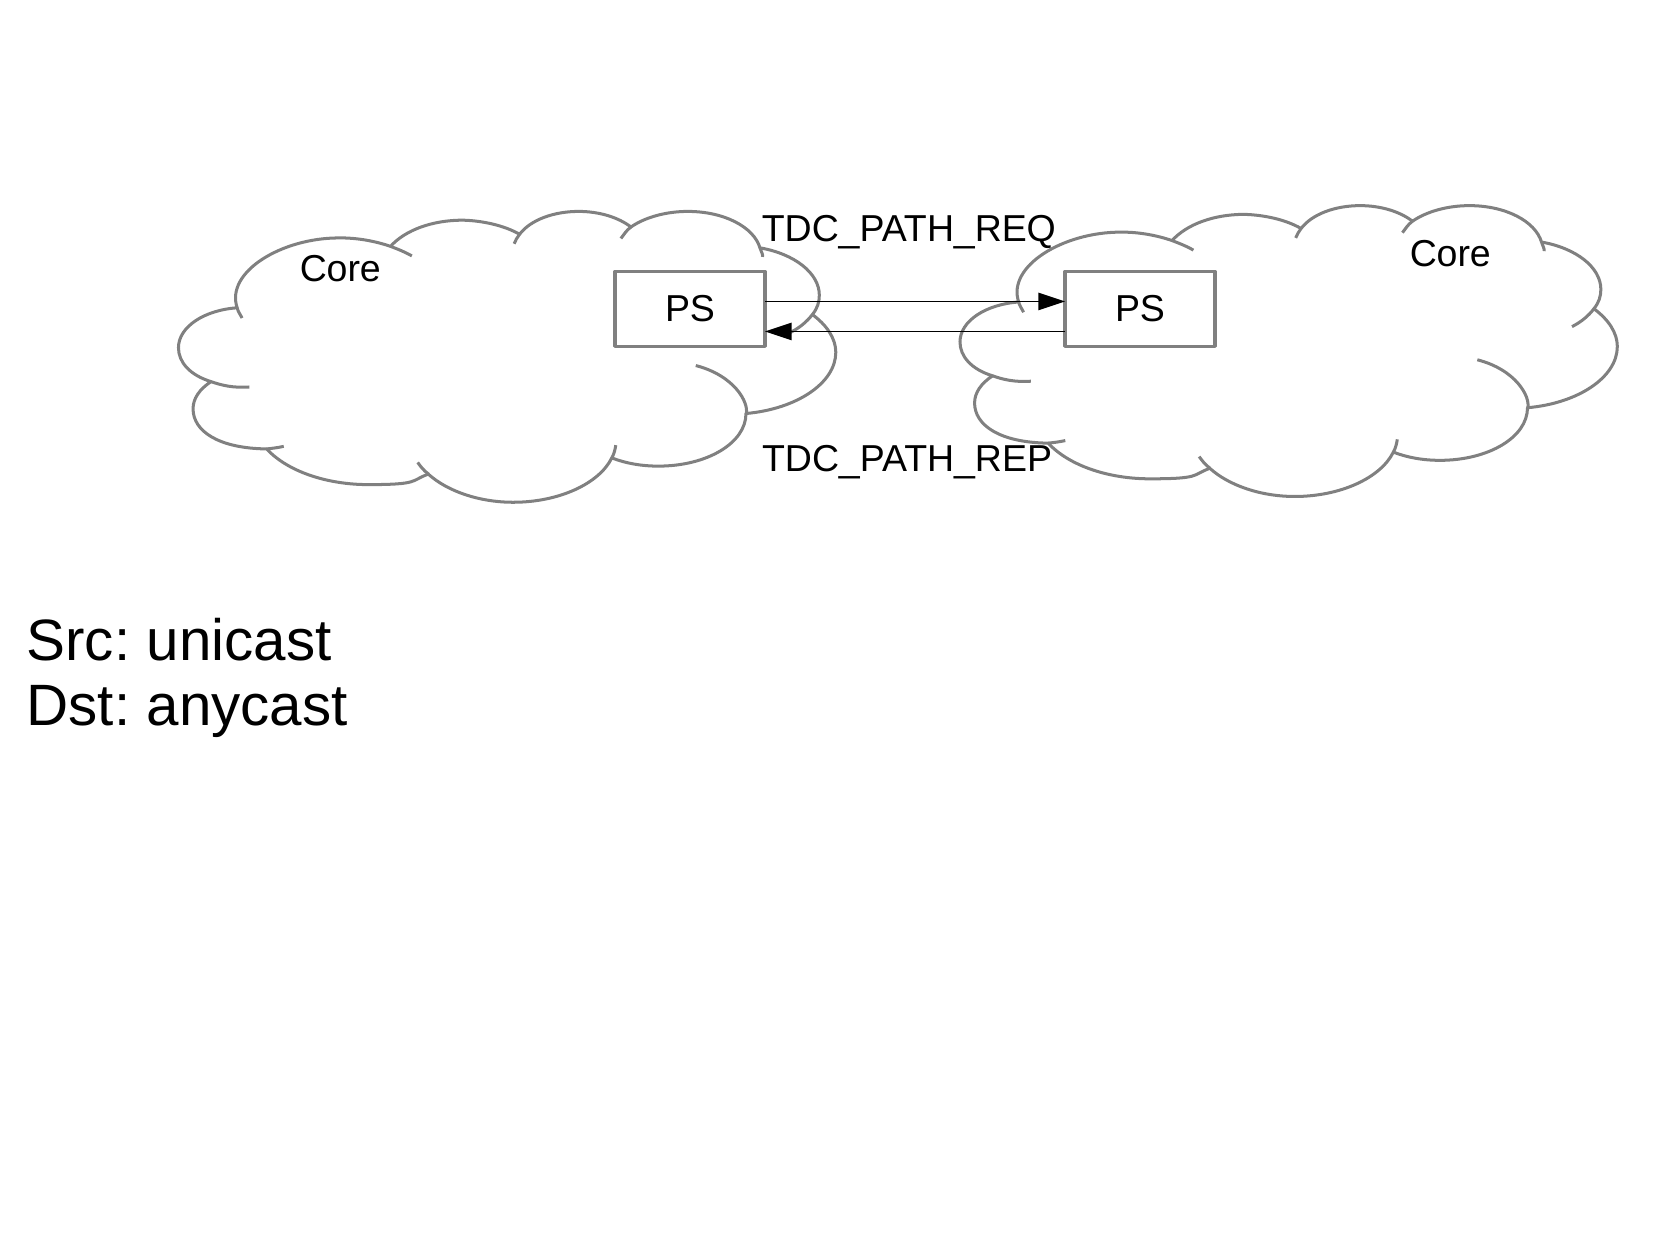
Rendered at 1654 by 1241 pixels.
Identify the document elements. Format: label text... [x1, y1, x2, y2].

text_box [960, 205, 1618, 497]
text_box Src: unicast Dst: anycast [11, 600, 363, 745]
text_box Core [1395, 225, 1506, 282]
text_box PS [615, 271, 766, 347]
text_box Core [285, 240, 396, 297]
text_box PS [1065, 271, 1216, 347]
text_box [178, 211, 836, 503]
text_box TDC_PATH_REQ [747, 199, 1072, 257]
text_box [962, 302, 1065, 331]
text_box TDC_PATH_REP [747, 429, 1067, 487]
text_box [766, 302, 829, 331]
